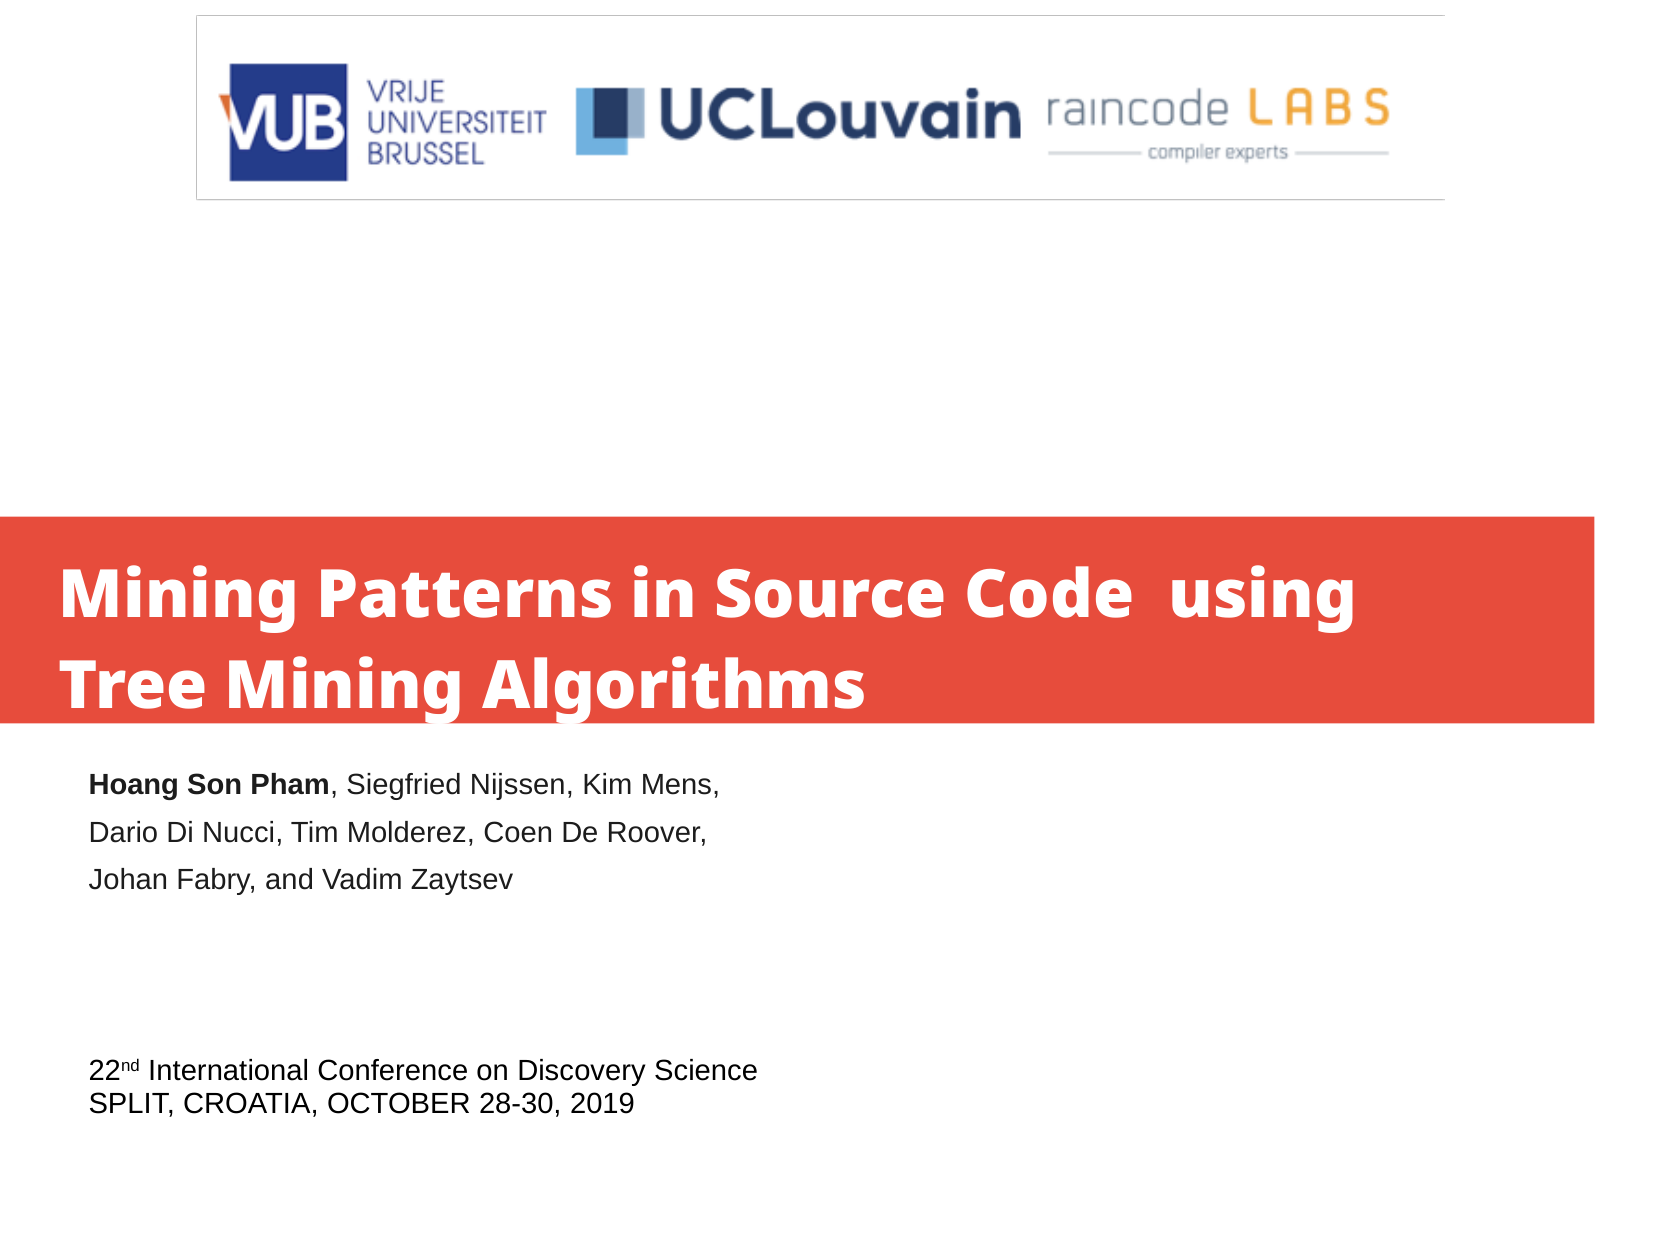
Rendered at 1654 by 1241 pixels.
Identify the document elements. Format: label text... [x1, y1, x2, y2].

title Mining Patterns in Source Code using Tree Mining Algorithms [59, 546, 1595, 694]
picture [195, 14, 1445, 202]
subtitle Hoang Son Pham, Siegfried Nijssen, Kim Mens, Dario Di Nucci, Tim Molderez, Coen De Roover, Johan Fabry, and Vadim Zaytsev 22nd International Conference on Discovery Science SPLIT, CROATIA, OCTOBER 28-30, 2019 [88, 767, 1595, 1182]
